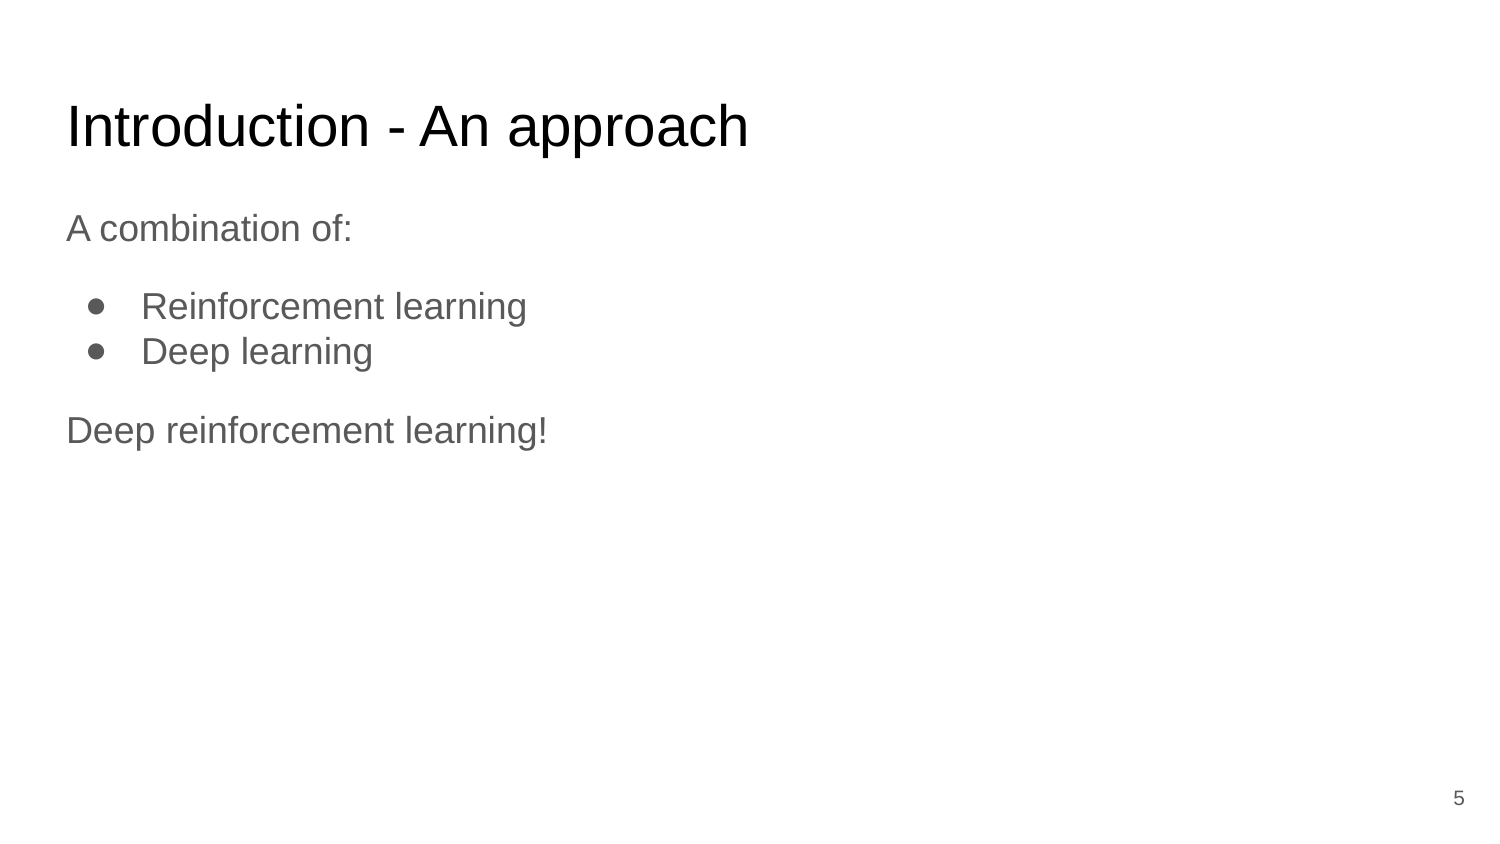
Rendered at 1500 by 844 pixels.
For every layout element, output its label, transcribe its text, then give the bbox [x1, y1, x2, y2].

title Introduction - An approach [51, 72, 1449, 167]
list A combination of: Reinforcement learning Deep learning Deep reinforcement learning! [51, 189, 1449, 750]
slide_number <number> [1389, 764, 1480, 830]
